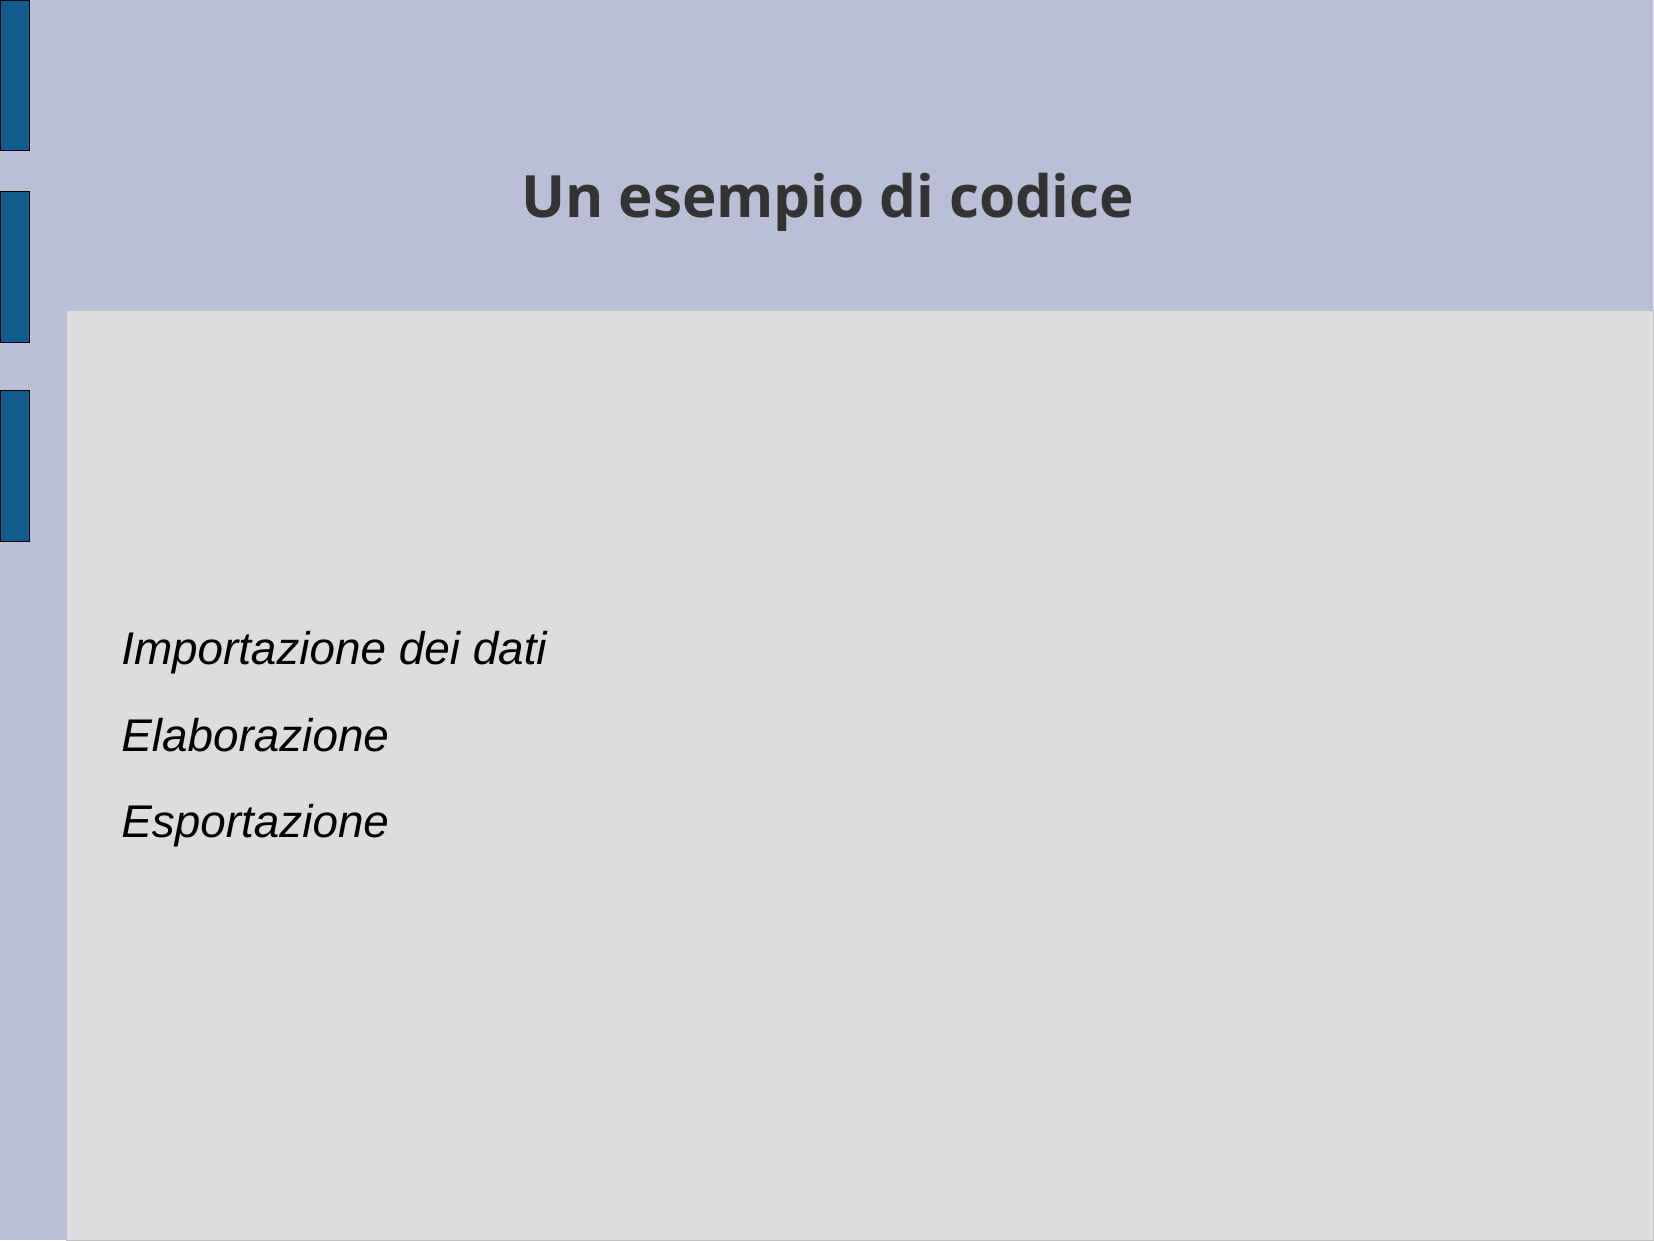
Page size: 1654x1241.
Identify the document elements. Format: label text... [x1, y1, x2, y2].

title Un esempio di codice [121, 91, 1534, 299]
subtitle Importazione dei dati Elaborazione Esportazione [121, 344, 1534, 1127]
